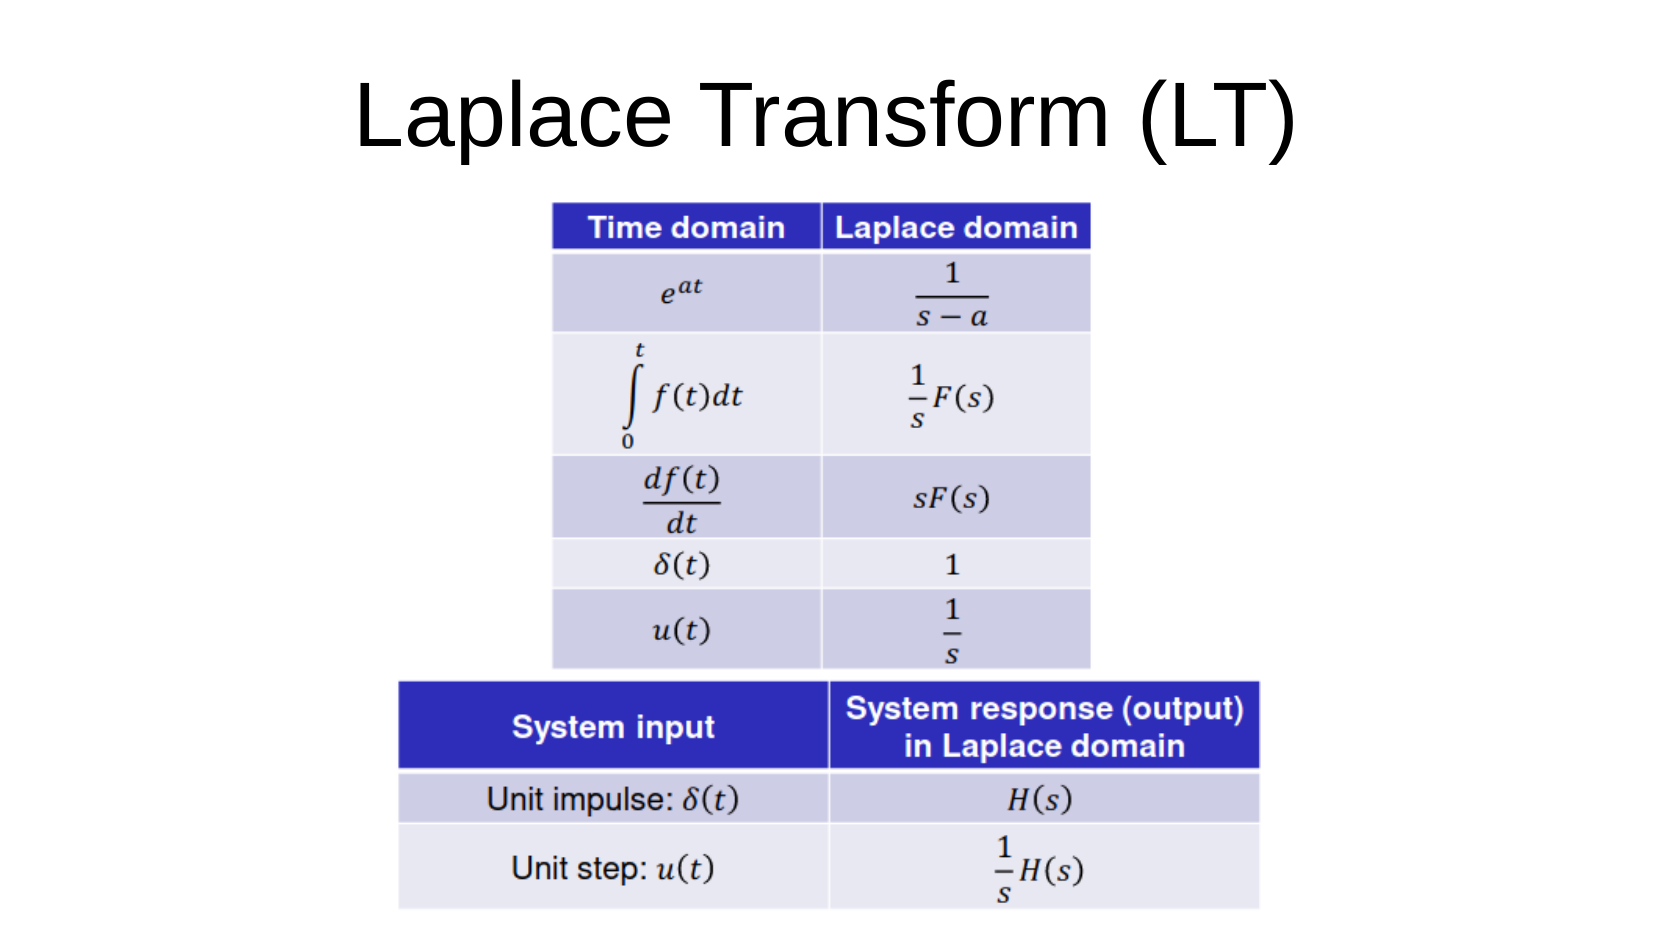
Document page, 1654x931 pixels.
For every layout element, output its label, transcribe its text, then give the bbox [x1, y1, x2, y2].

picture [394, 176, 1261, 914]
title Laplace Transform (LT) [82, 37, 1571, 193]
